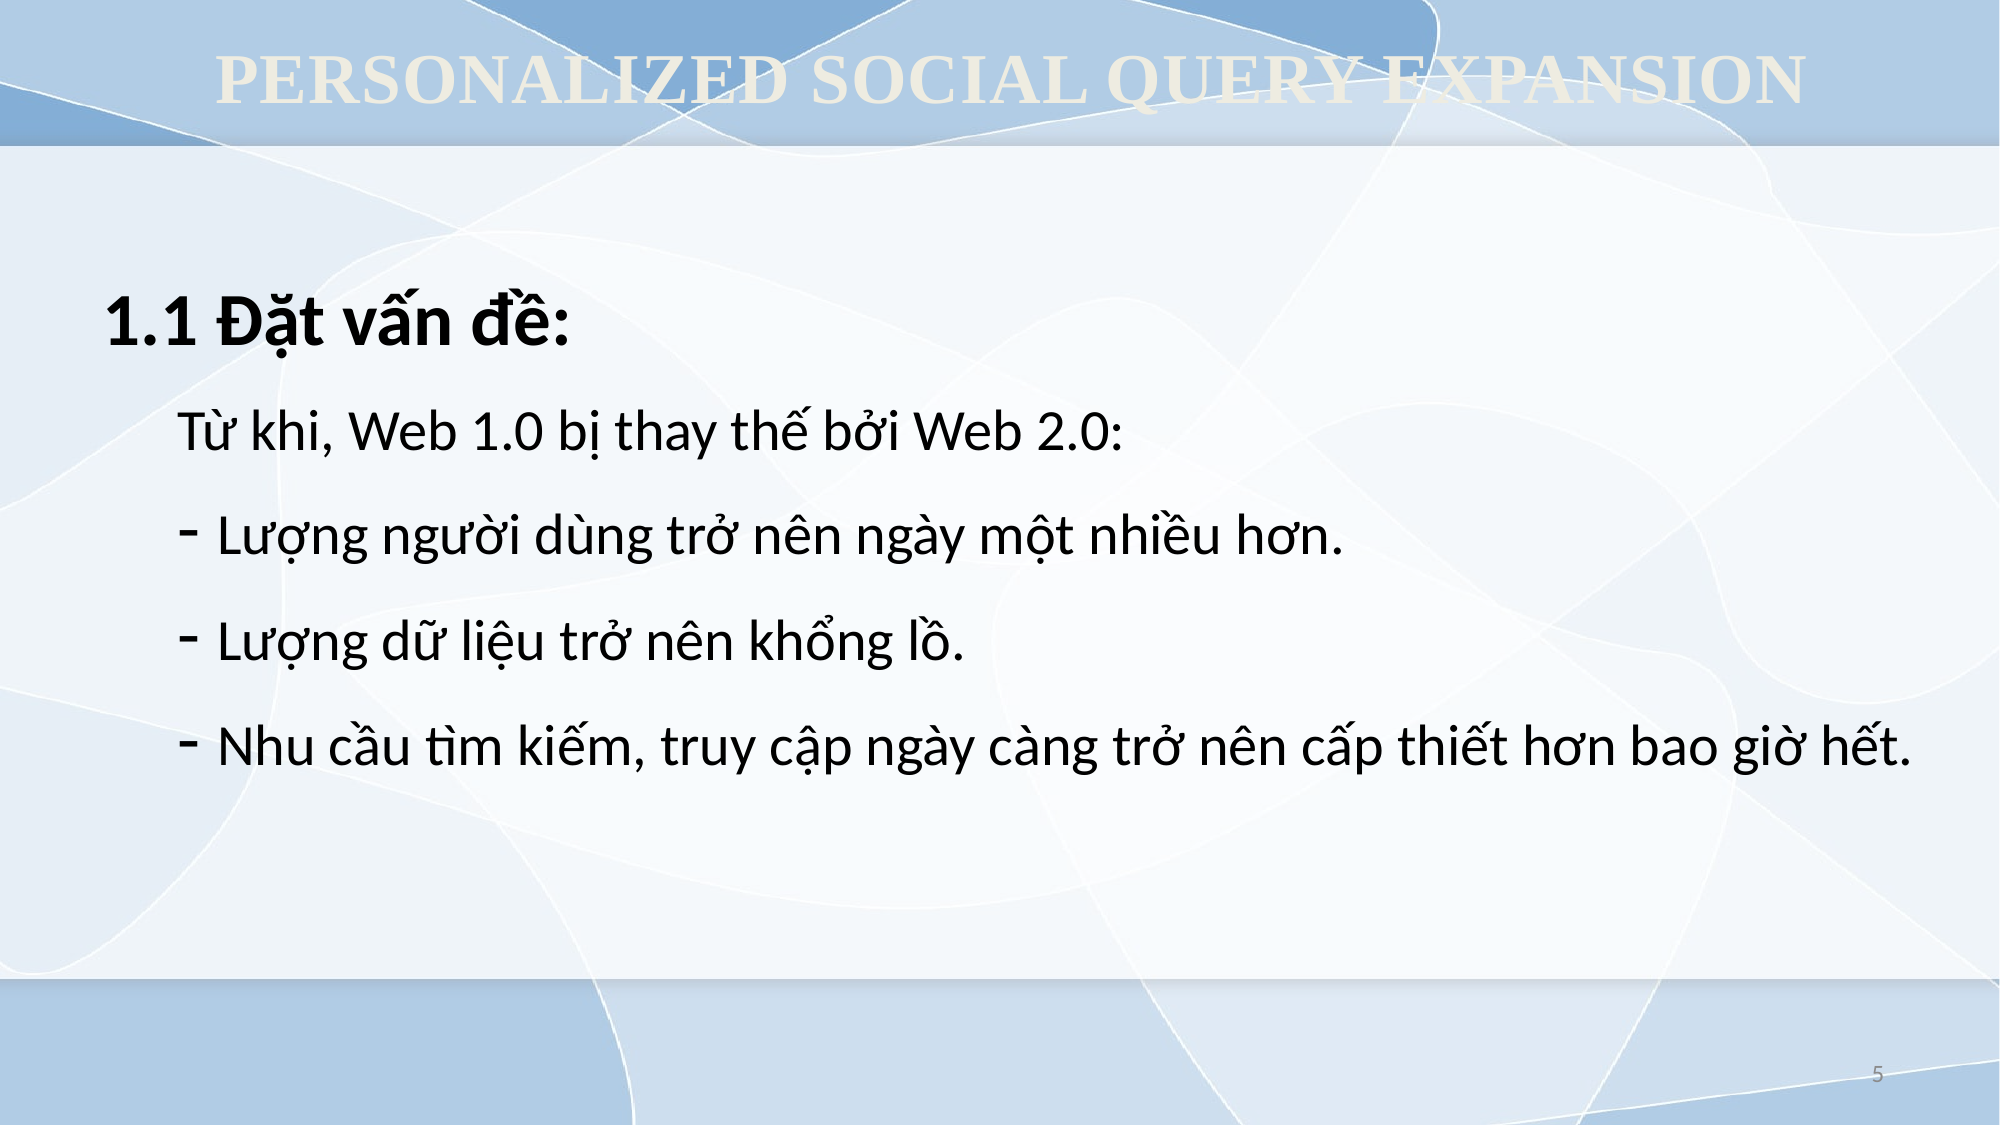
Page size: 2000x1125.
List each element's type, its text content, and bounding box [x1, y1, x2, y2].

title PERSONALIZED SOCIAL QUERY EXPANSION [24, 0, 2000, 150]
slide_number <number> [1432, 1042, 1900, 1103]
list 1.1 Đặt vấn đề: Từ khi, Web 1.0 bị thay thế bởi Web 2.0: - Lượng người dùng trở nên ngày một nhiều hơn. - Lượng dữ liệu trở nên khổng lồ. - Nhu cầu tìm kiếm, truy cập ngày càng trở nên cấp thiết hơn bao giờ hết. [12, 262, 1988, 925]
